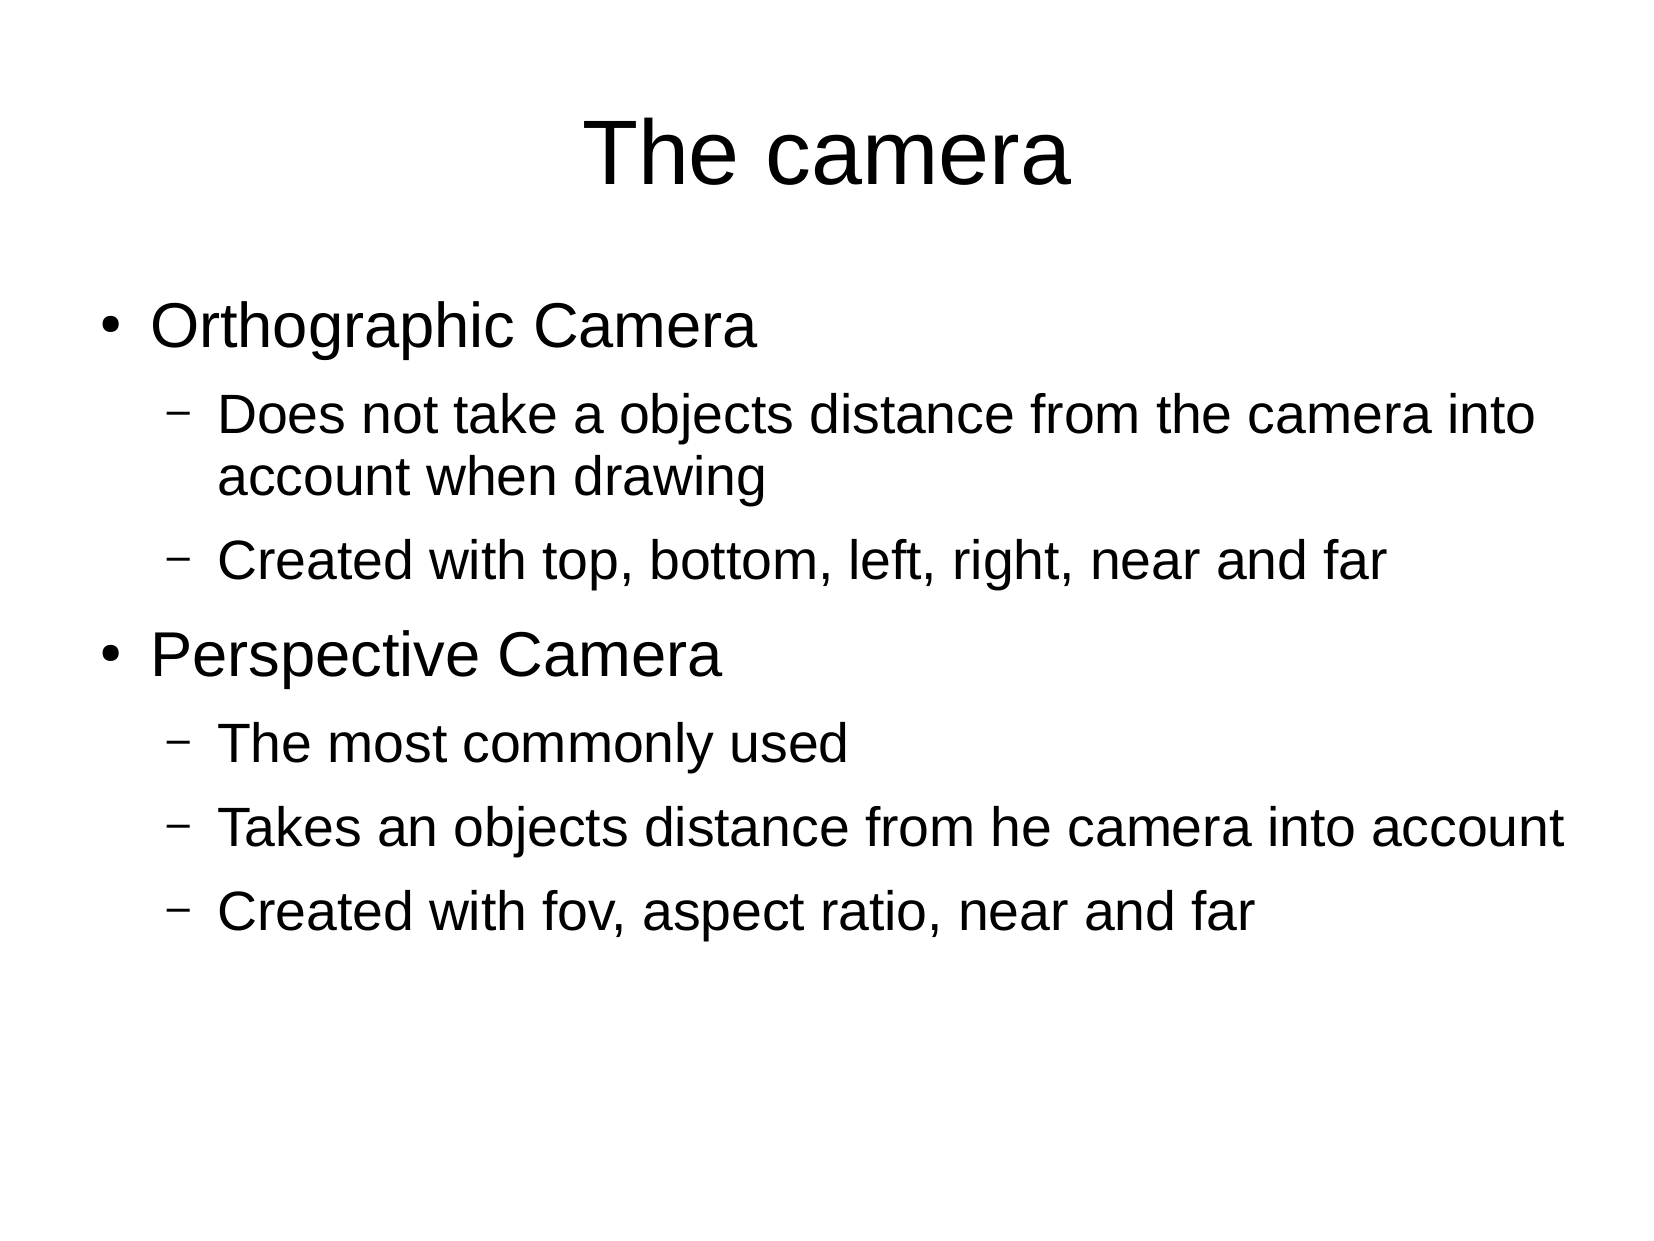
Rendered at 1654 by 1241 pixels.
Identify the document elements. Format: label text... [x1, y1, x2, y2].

title The camera [82, 49, 1571, 257]
list Orthographic Camera Does not take a objects distance from the camera into account when drawing Created with top, bottom, left, right, near and far Perspective Camera The most commonly used Takes an objects distance from he camera into account Created with fov, aspect ratio, near and far [82, 290, 1571, 1010]
